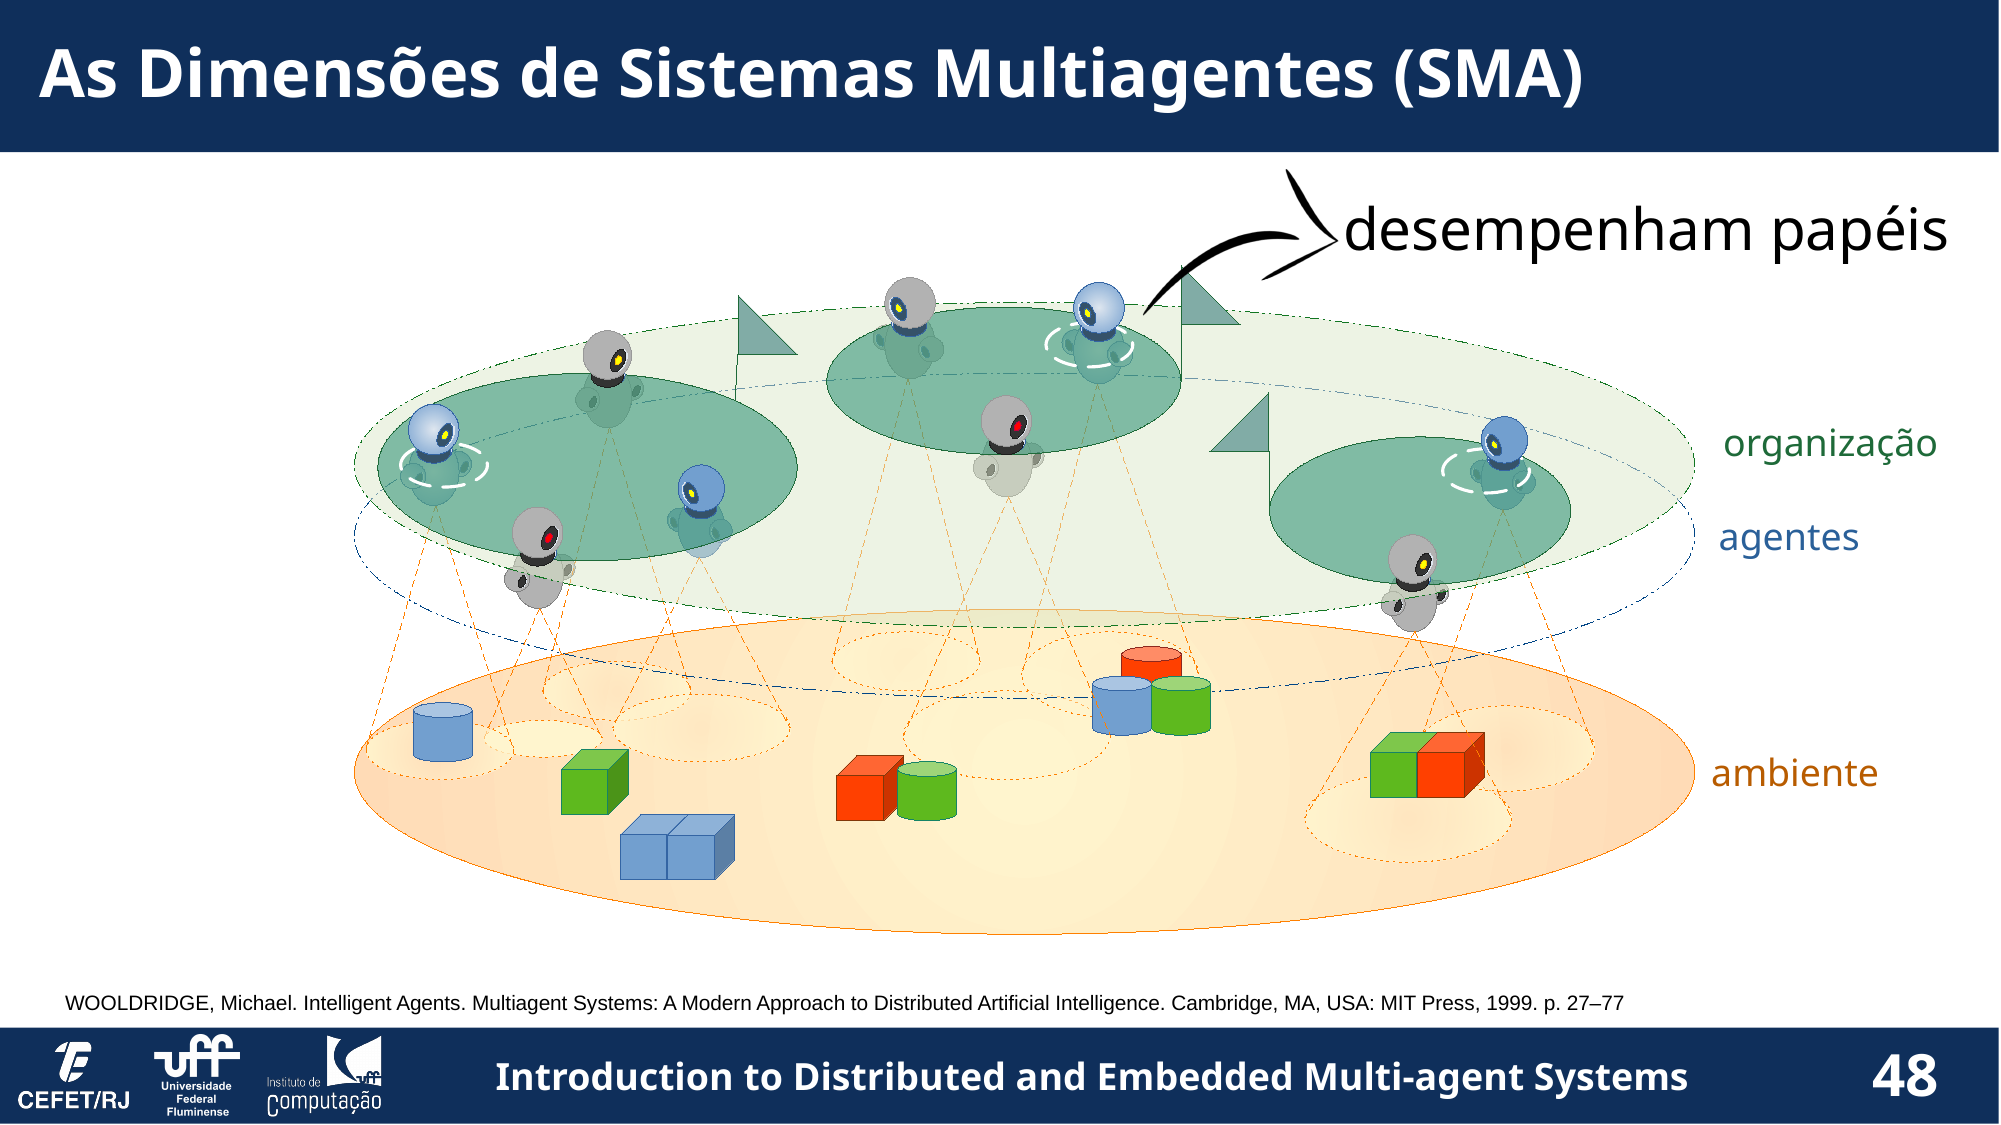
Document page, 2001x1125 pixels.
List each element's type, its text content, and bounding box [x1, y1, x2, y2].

text_box agentes [1612, 505, 1967, 566]
picture [1114, 160, 1321, 317]
text_box As Dimensões de Sistemas Multiagentes (SMA) [25, 23, 1999, 119]
text_box [354, 277, 1695, 935]
text_box desempenham papéis [1321, 185, 1973, 270]
picture [265, 1033, 383, 1117]
text_box WOOLDRIDGE, Michael. Intelligent Agents. Multiagent Systems: A Modern Approach to Distributed Artificial Intelligence. Cambridge, MA, USA: MIT Press, 1999. p. 27–77 [50, 982, 1969, 1023]
picture [153, 1033, 241, 1121]
text_box ambiente [1618, 741, 1973, 802]
picture [18, 1021, 129, 1125]
text_box organização [1653, 411, 2000, 472]
